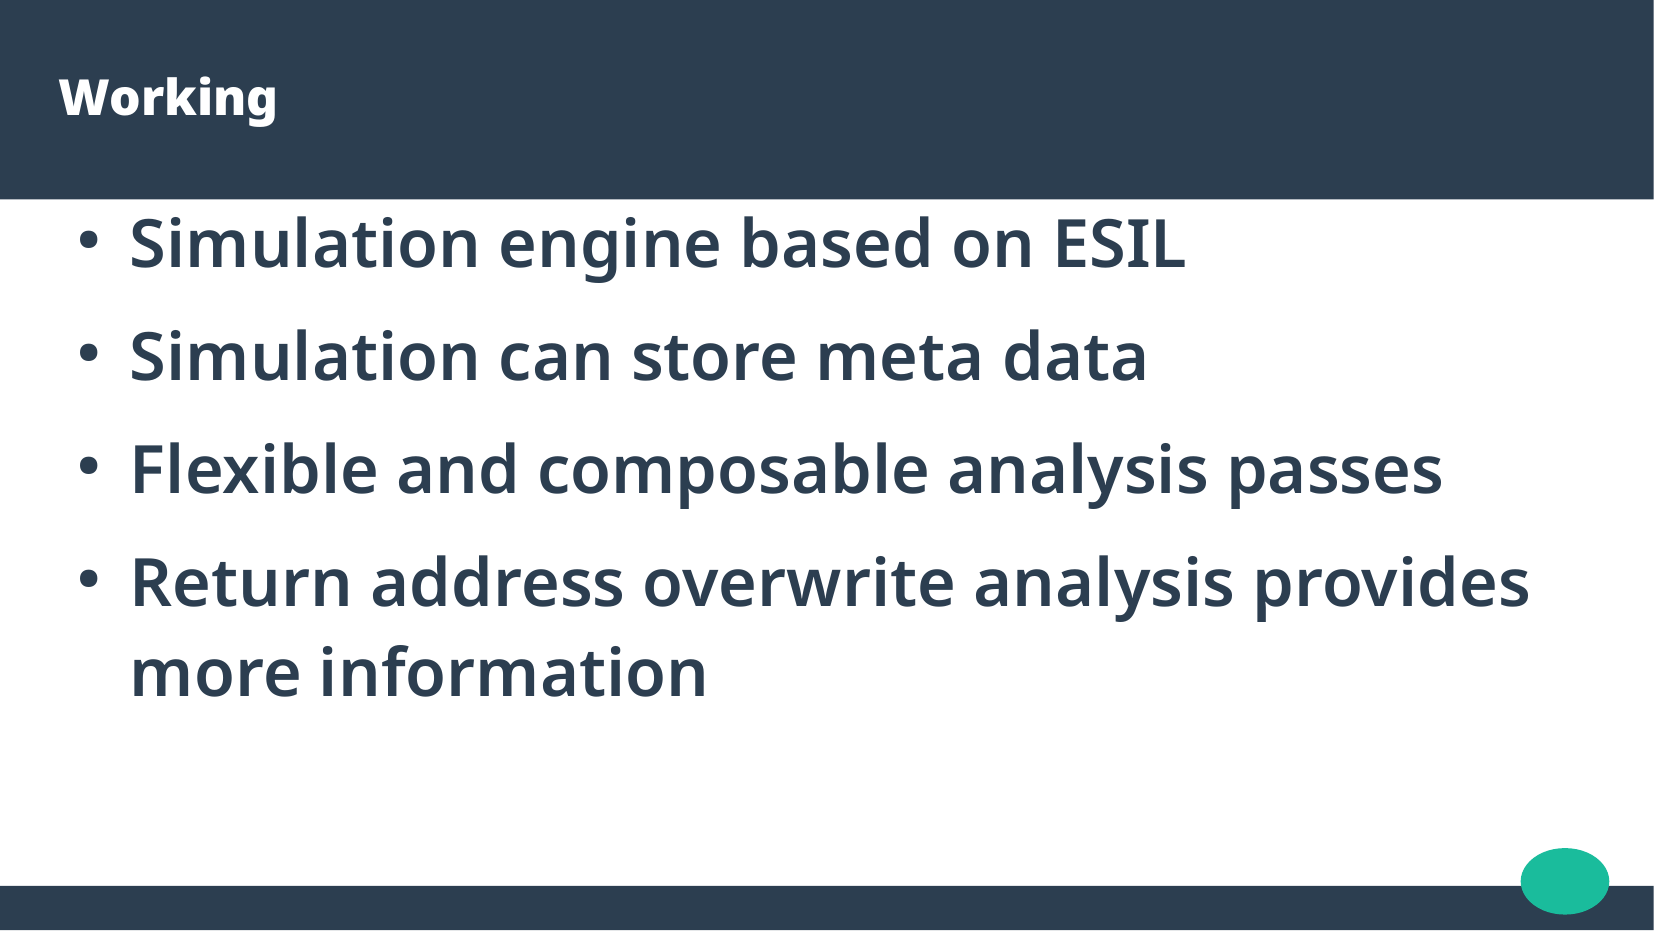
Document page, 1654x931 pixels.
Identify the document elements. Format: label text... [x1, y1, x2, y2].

title Working [59, 37, 1595, 155]
list Simulation engine based on ESIL Simulation can store meta data Flexible and composable analysis passes Return address overwrite analysis provides more information [59, 196, 1595, 817]
